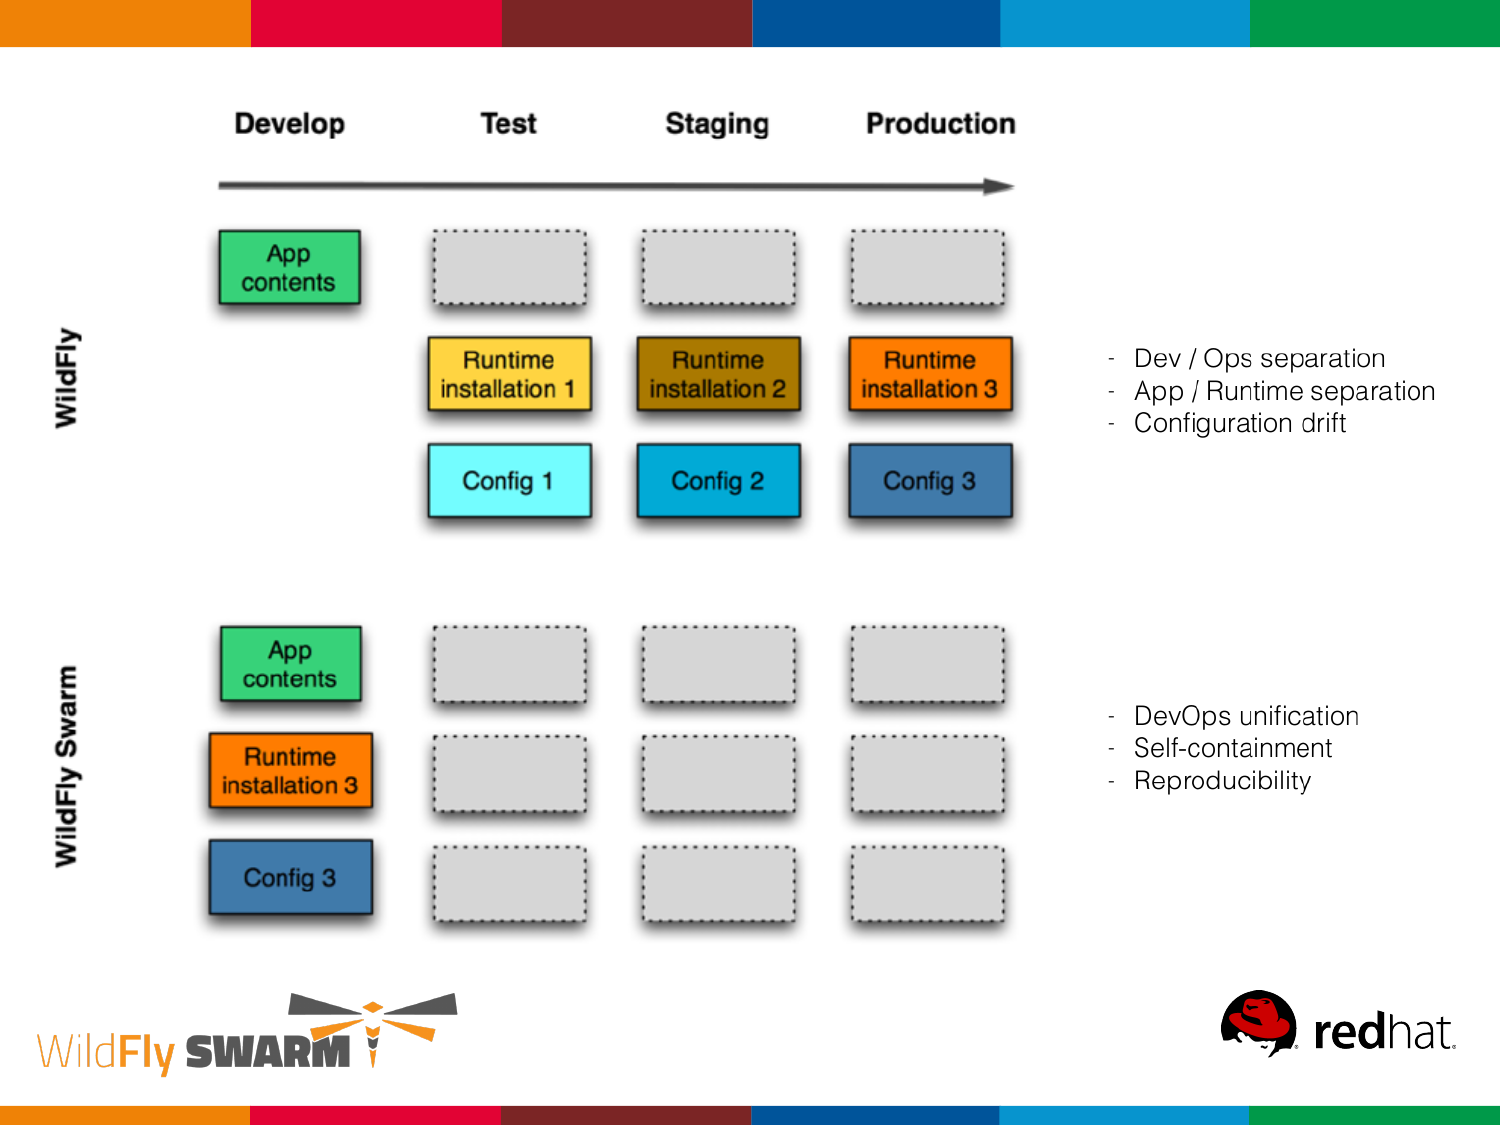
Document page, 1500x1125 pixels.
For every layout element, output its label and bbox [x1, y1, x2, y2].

picture [28, 974, 466, 1095]
picture [15, 85, 1465, 946]
picture [1221, 990, 1456, 1066]
